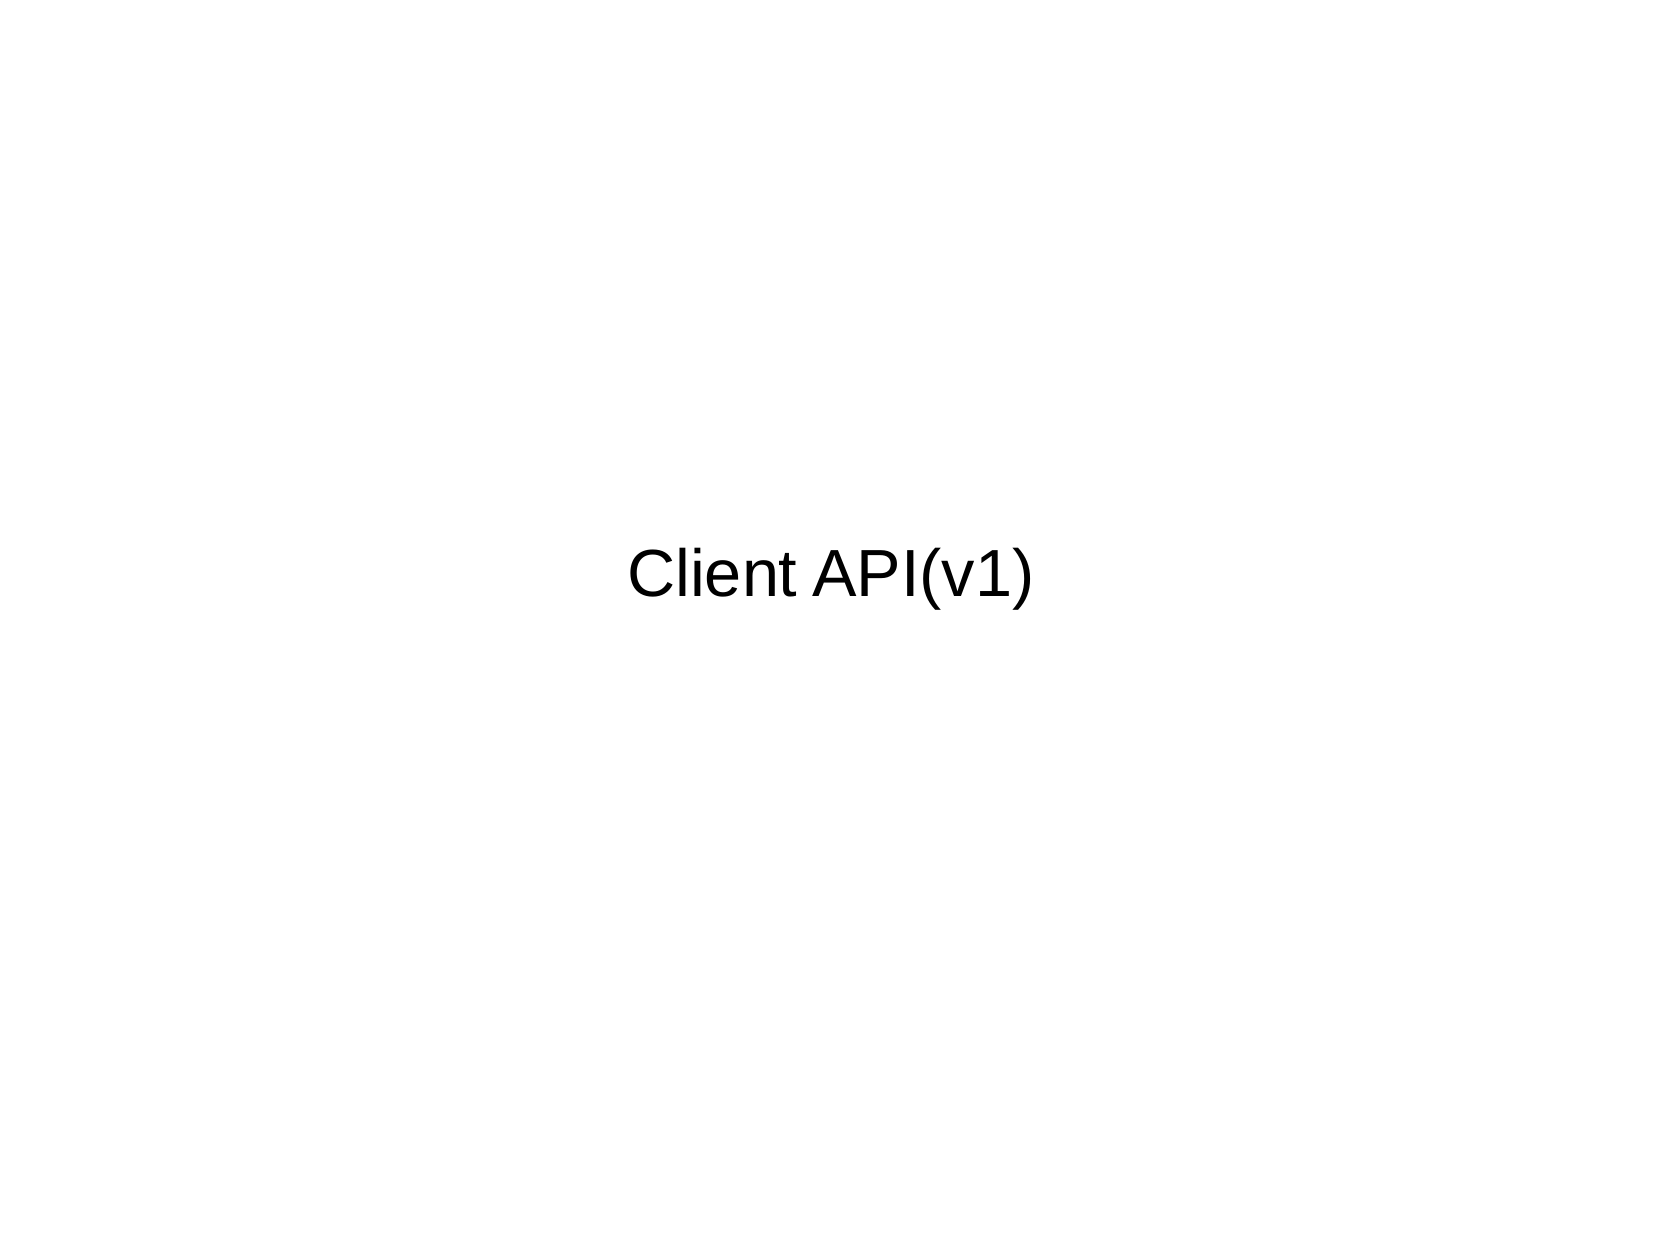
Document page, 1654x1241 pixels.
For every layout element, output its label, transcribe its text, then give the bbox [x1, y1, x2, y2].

subtitle Client API(v1) [86, 208, 1576, 1013]
